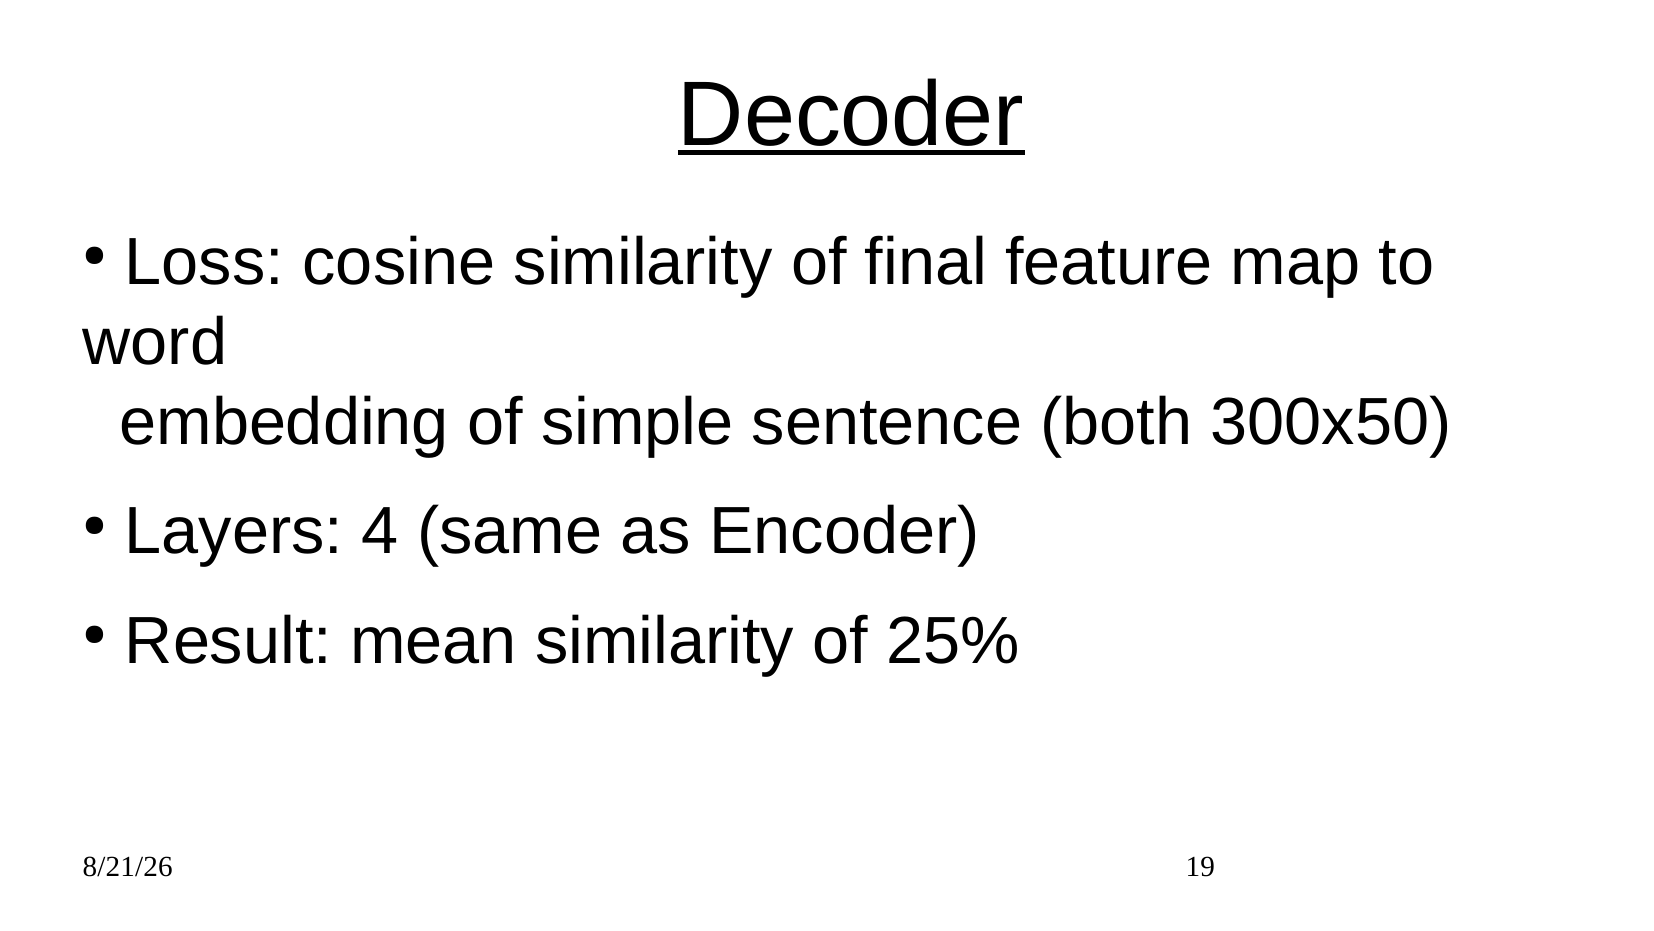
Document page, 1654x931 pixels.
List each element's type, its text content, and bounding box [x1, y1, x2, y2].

text_box Decoder [663, 54, 1007, 177]
text_box [82, 847, 468, 912]
text_box [1185, 847, 1571, 912]
list Loss: cosine similarity of final feature map to word embedding of simple sentence (both 300x50) Layers: 4 (same as Encoder) Result: mean similarity of 25% [82, 217, 1571, 758]
